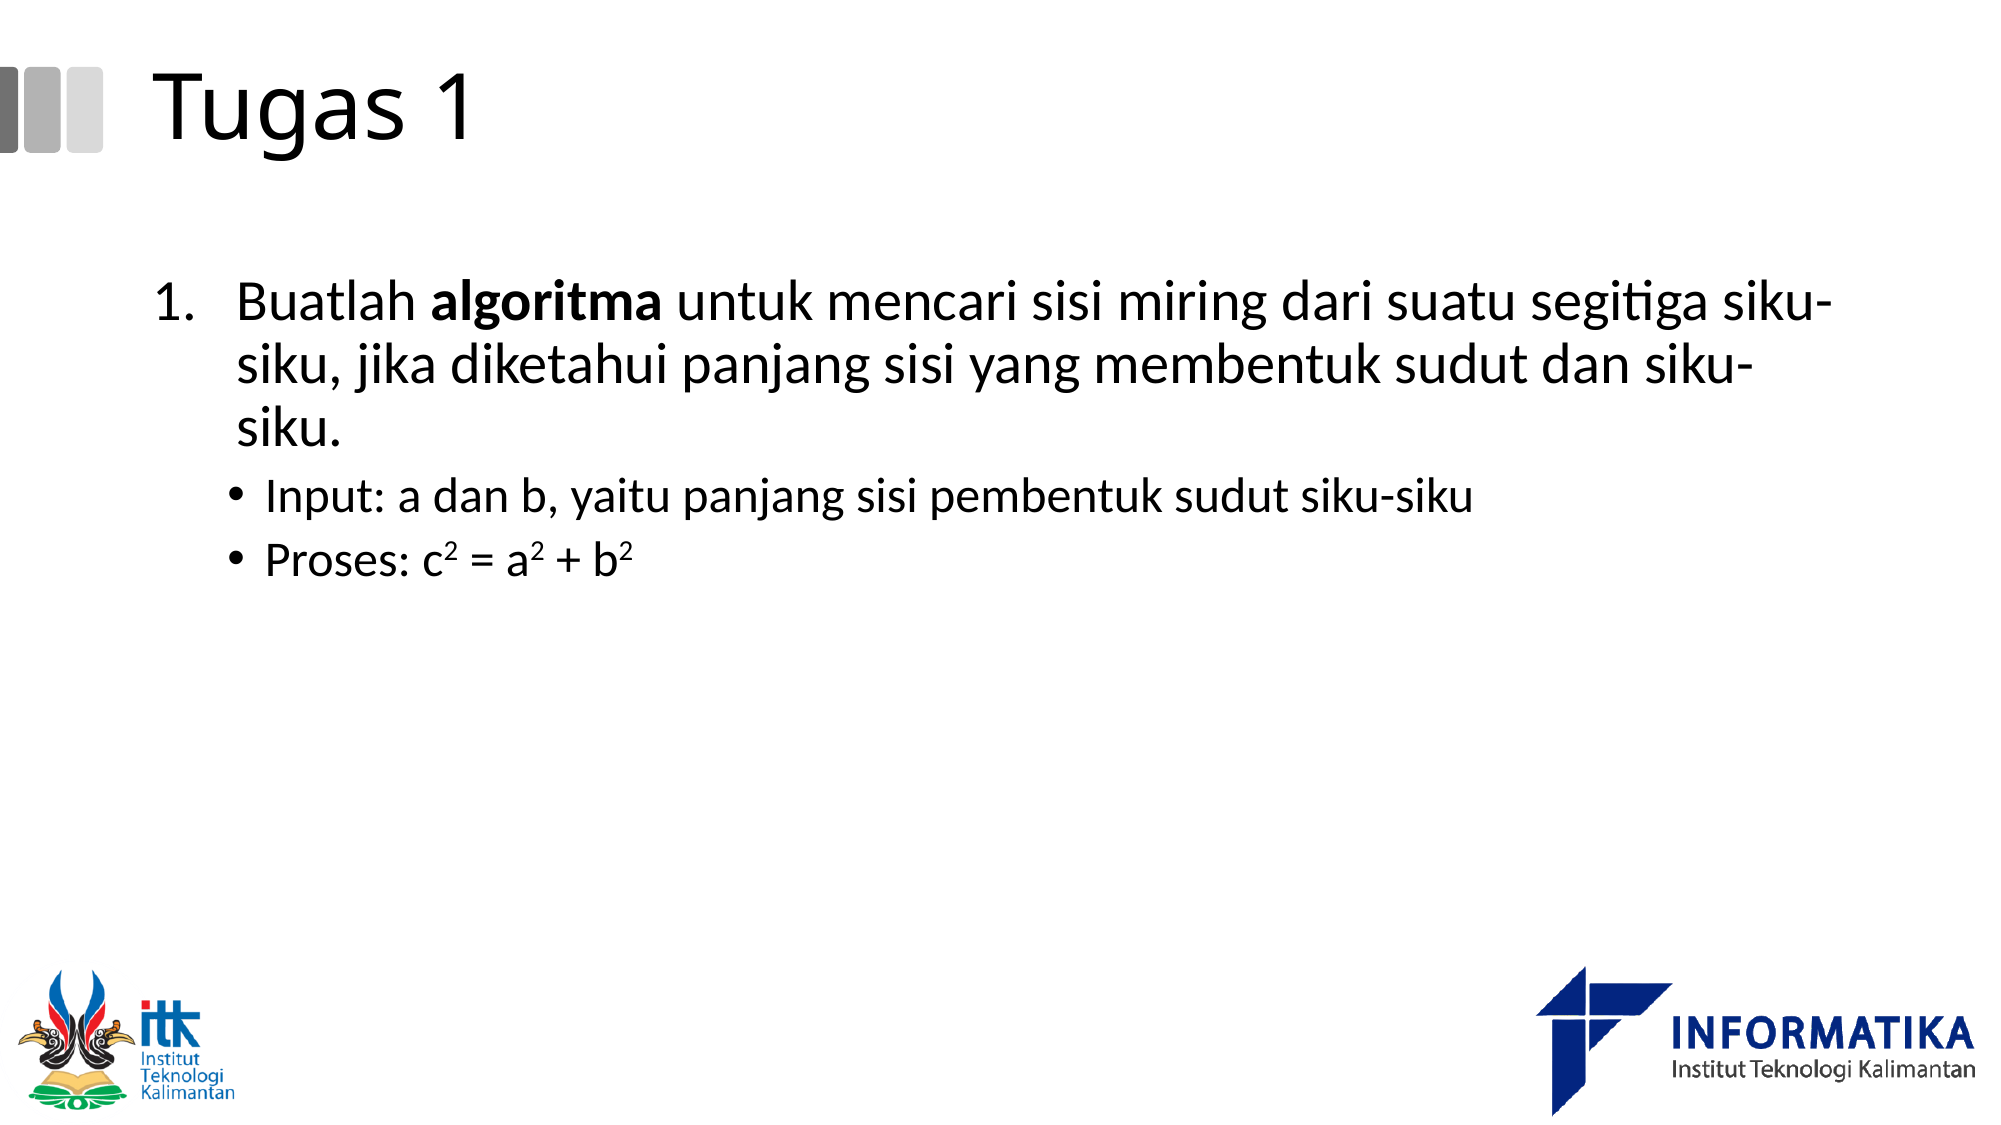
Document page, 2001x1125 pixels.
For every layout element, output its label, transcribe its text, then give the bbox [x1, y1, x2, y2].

picture [1534, 965, 1976, 1118]
picture [0, 935, 253, 1125]
title Tugas 1 [137, 1, 1863, 219]
list Buatlah algoritma untuk mencari sisi miring dari suatu segitiga siku-siku, jika diketahui panjang sisi yang membentuk sudut dan siku-siku. Input: a dan b, yaitu panjang sisi pembentuk sudut siku-siku Proses: c2 = a2 + b2 [137, 262, 1863, 977]
